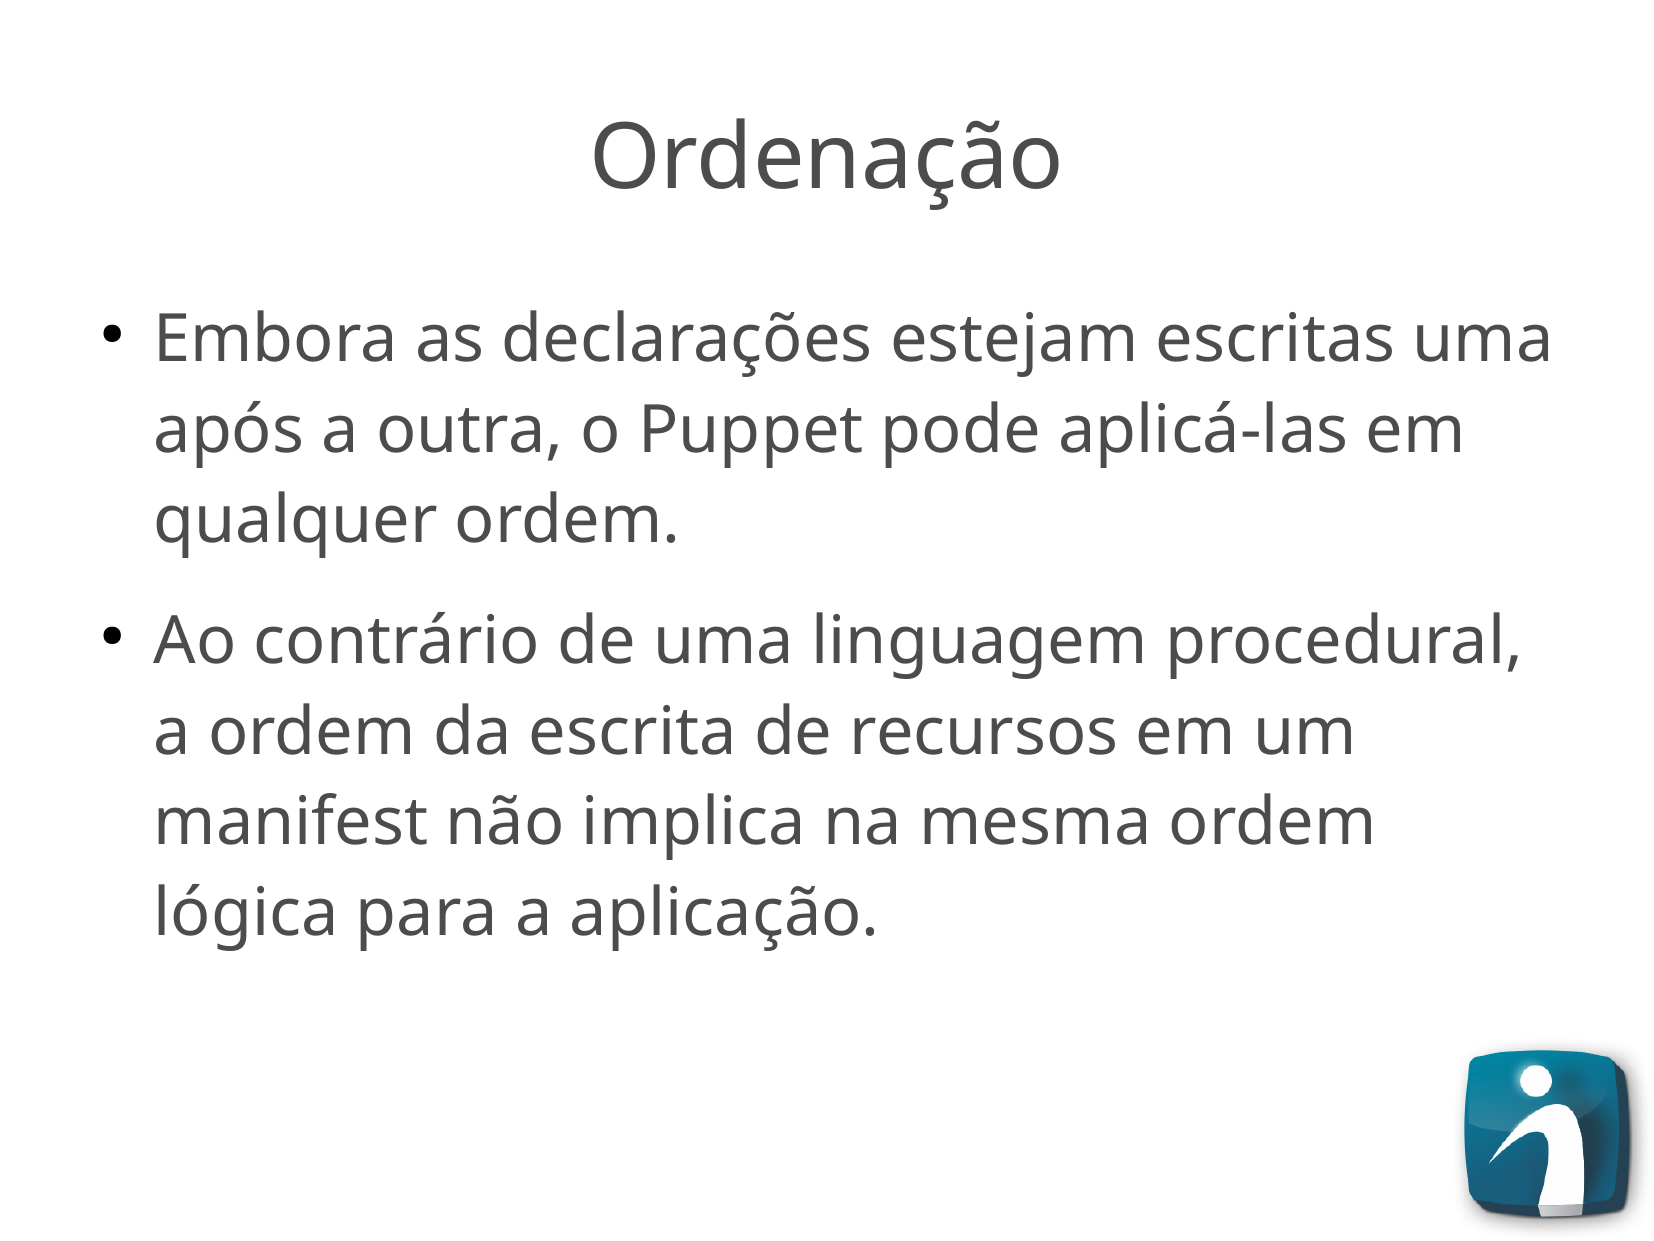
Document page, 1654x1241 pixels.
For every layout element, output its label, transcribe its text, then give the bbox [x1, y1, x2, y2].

list Embora as declarações estejam escritas uma após a outra, o Puppet pode aplicá-las em qualquer ordem. Ao contrário de uma linguagem procedural, a ordem da escrita de recursos em um manifest não implica na mesma ordem lógica para a aplicação. [82, 290, 1571, 1010]
picture [1447, 1035, 1654, 1241]
title Ordenação [82, 49, 1571, 257]
